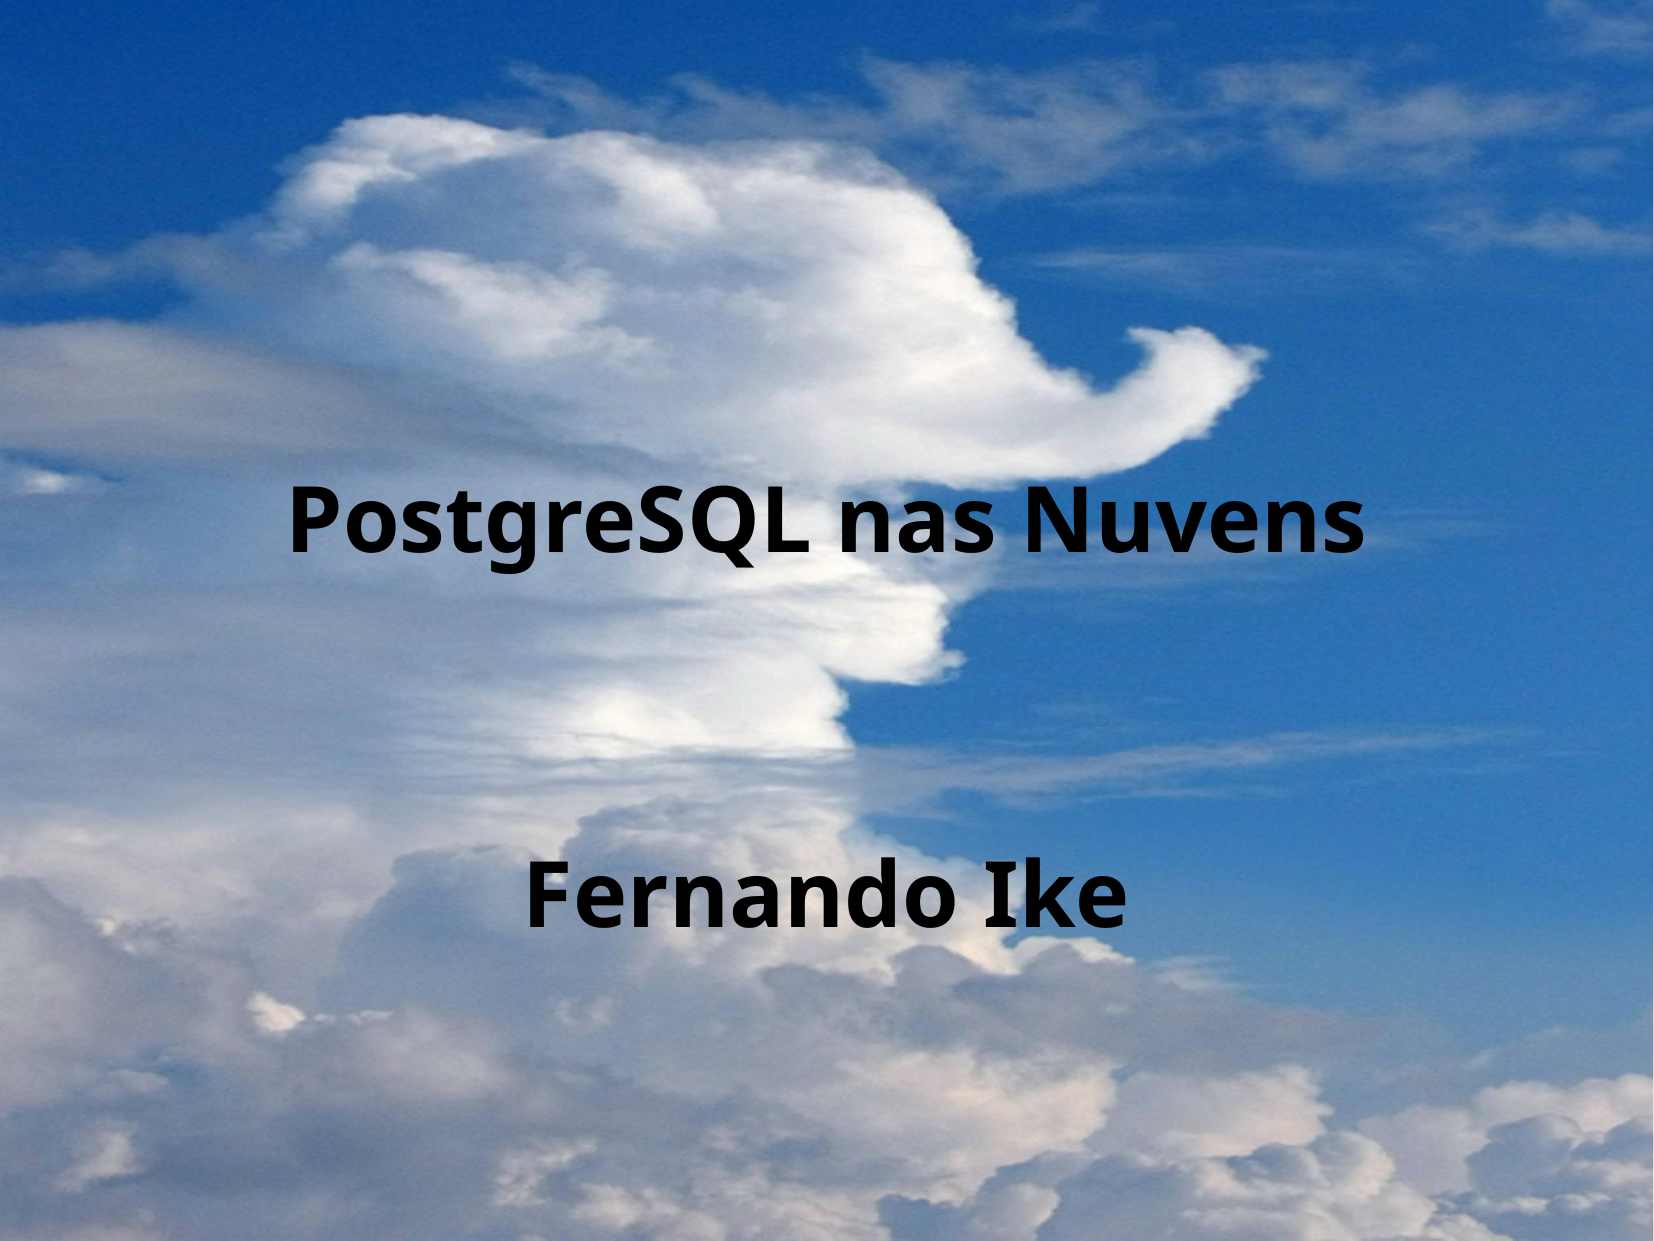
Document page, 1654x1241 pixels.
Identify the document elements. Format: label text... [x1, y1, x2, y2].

picture [0, 0, 1654, 1241]
subtitle PostgreSQL nas Nuvens Fernando Ike [82, 49, 1571, 1109]
